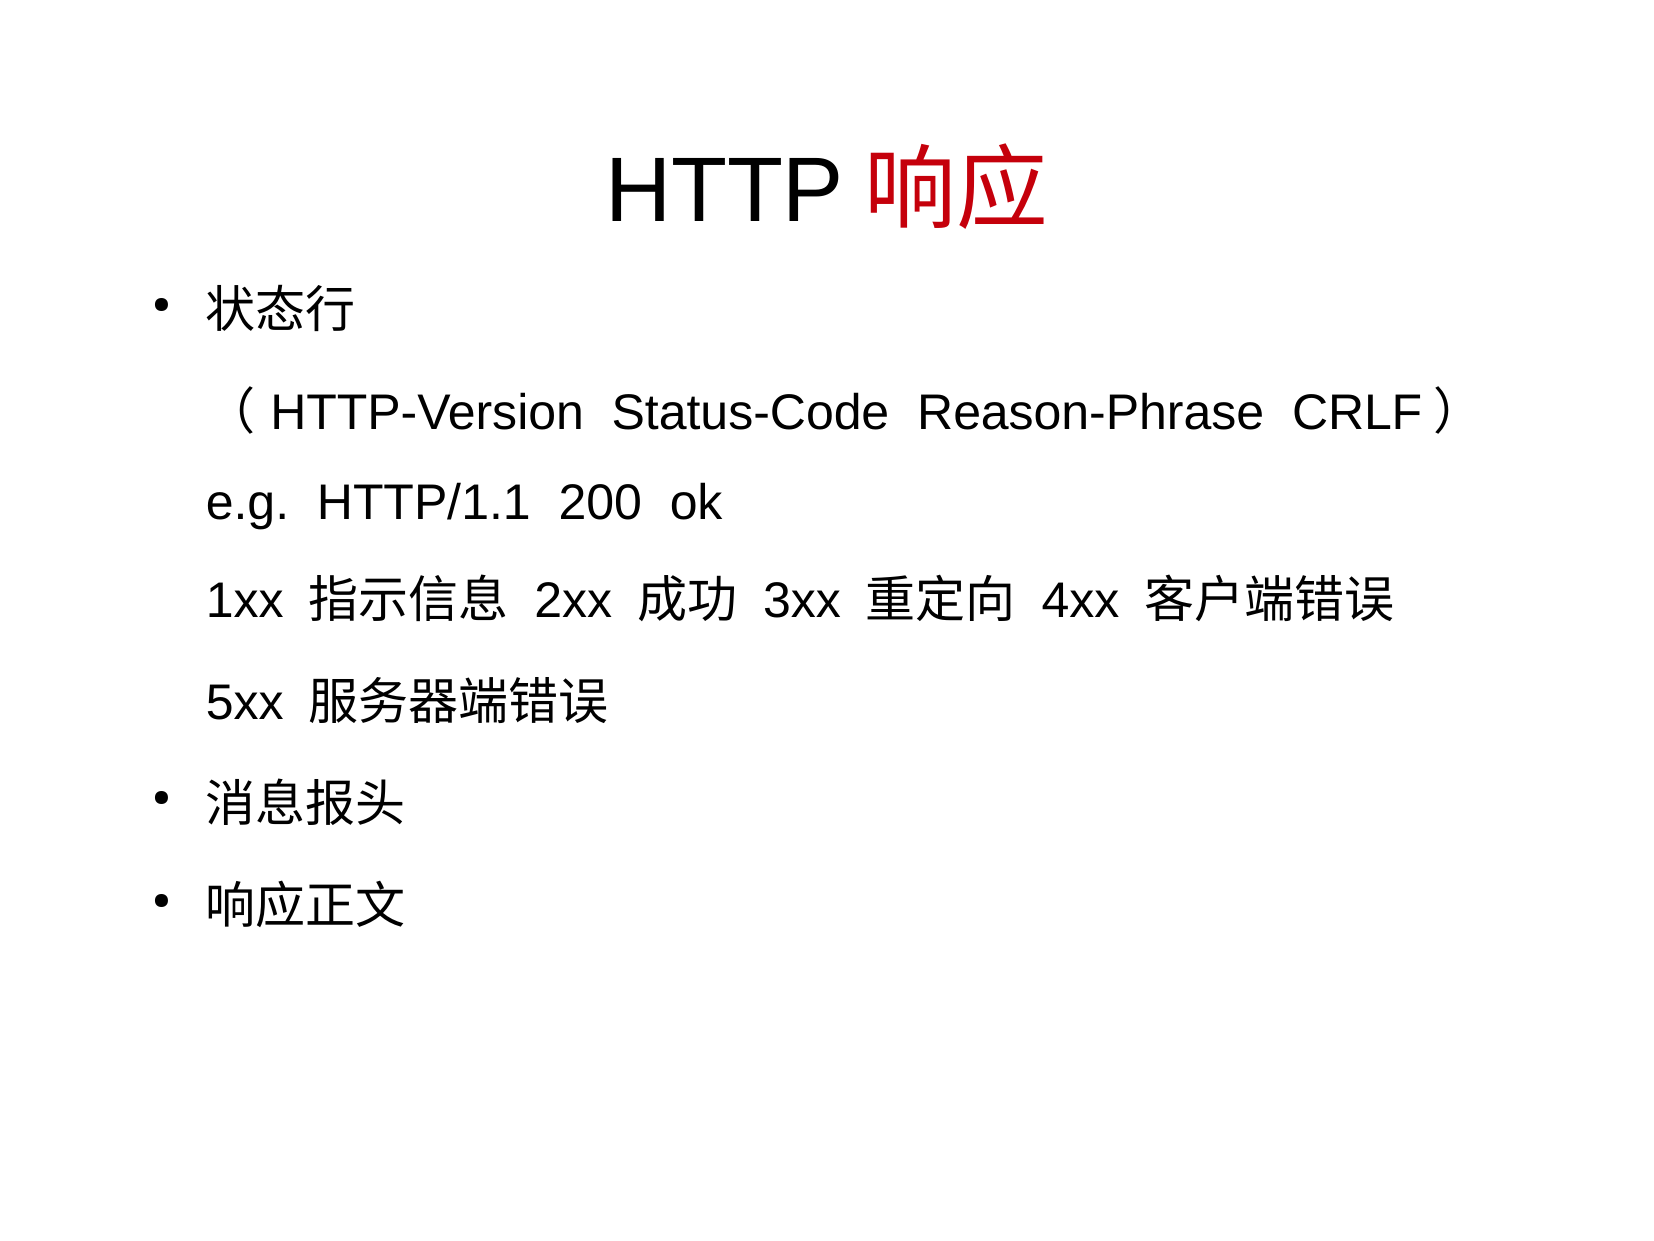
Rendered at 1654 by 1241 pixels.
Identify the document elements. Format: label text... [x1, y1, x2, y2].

list 状态行 （HTTP-Version Status-Code Reason-Phrase CRLF） e.g. HTTP/1.1 200 ok 1xx 指示信息 2xx 成功 3xx 重定向 4xx 客户端错误 5xx 服务器端错误 消息报头 响应正文 [135, 270, 1624, 990]
title HTTP响应 [82, 77, 1571, 286]
